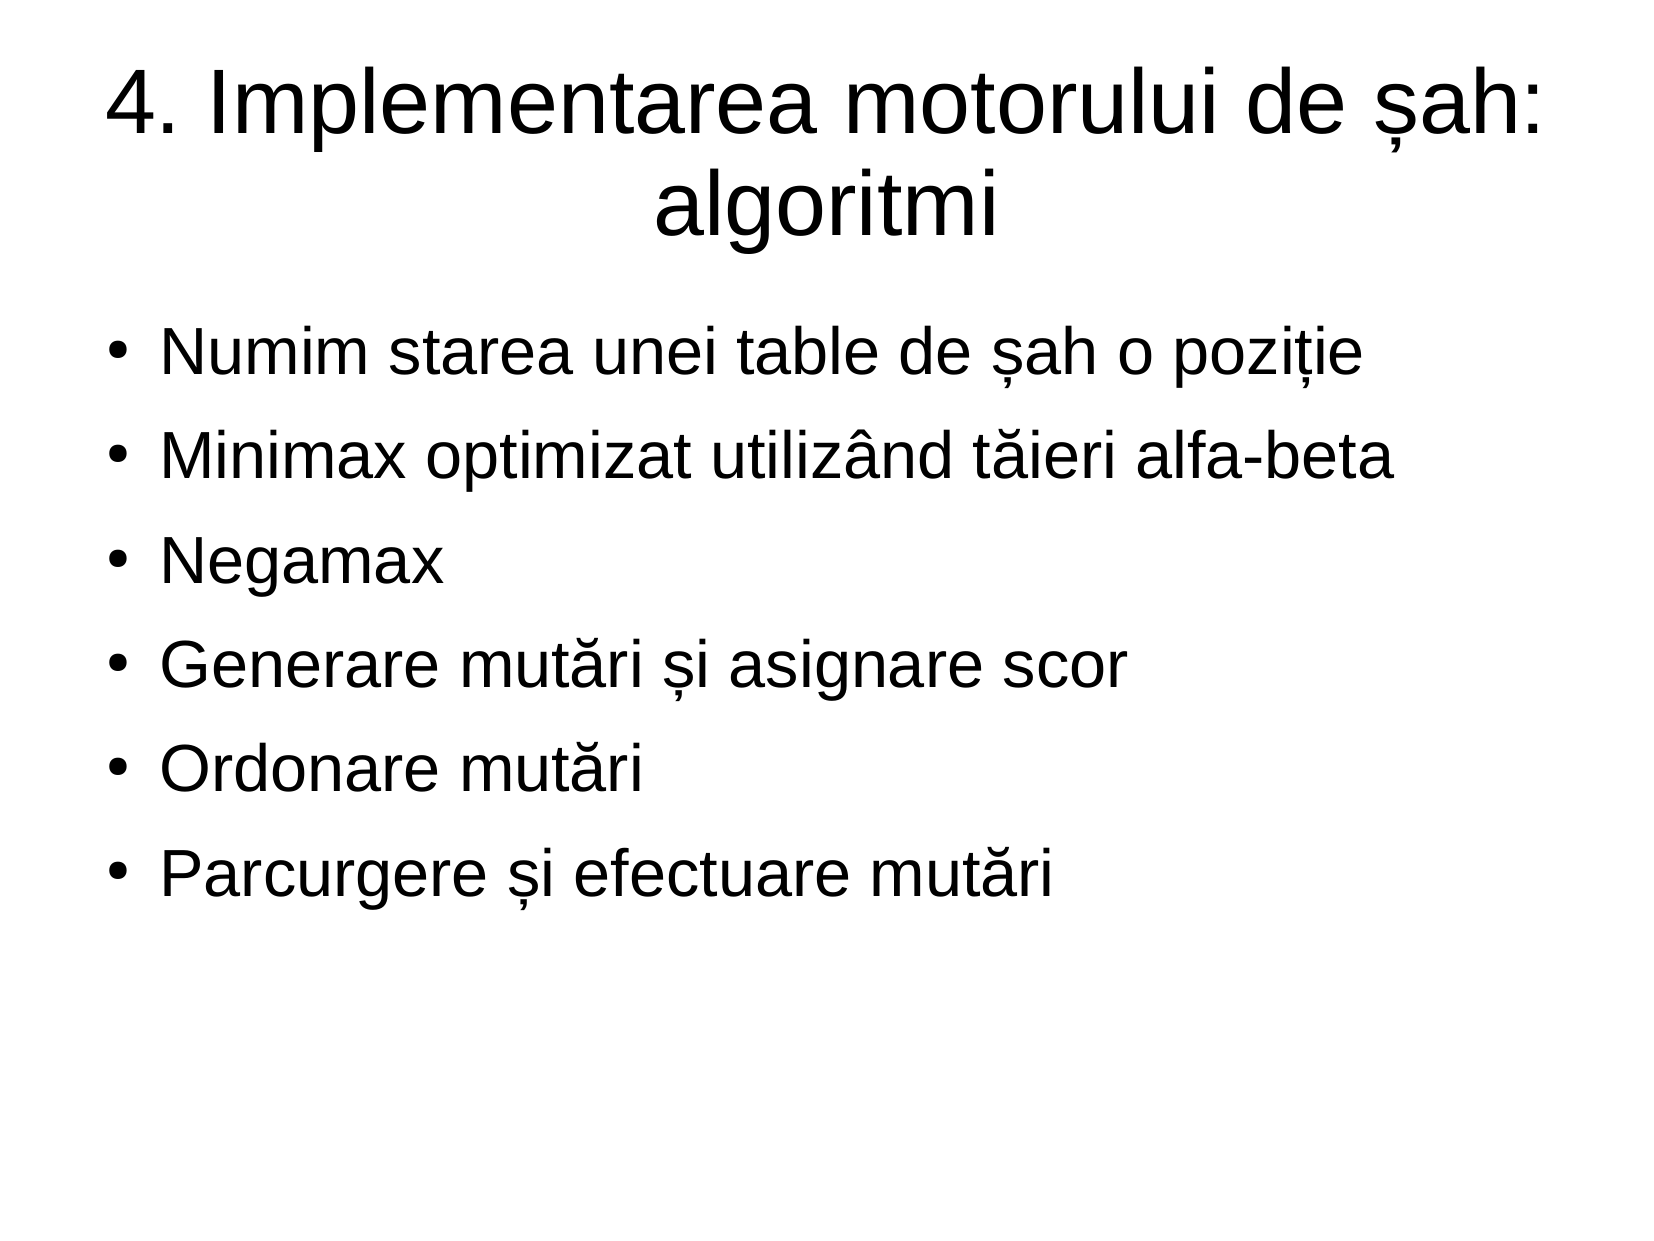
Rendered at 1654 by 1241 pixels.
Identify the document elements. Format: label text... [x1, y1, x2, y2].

title 4. Implementarea motorului de șah: algoritmi [82, 49, 1571, 257]
list Numim starea unei table de șah o poziție Minimax optimizat utilizând tăieri alfa-beta Negamax Generare mutări și asignare scor Ordonare mutări Parcurgere și efectuare mutări [88, 314, 1577, 1034]
